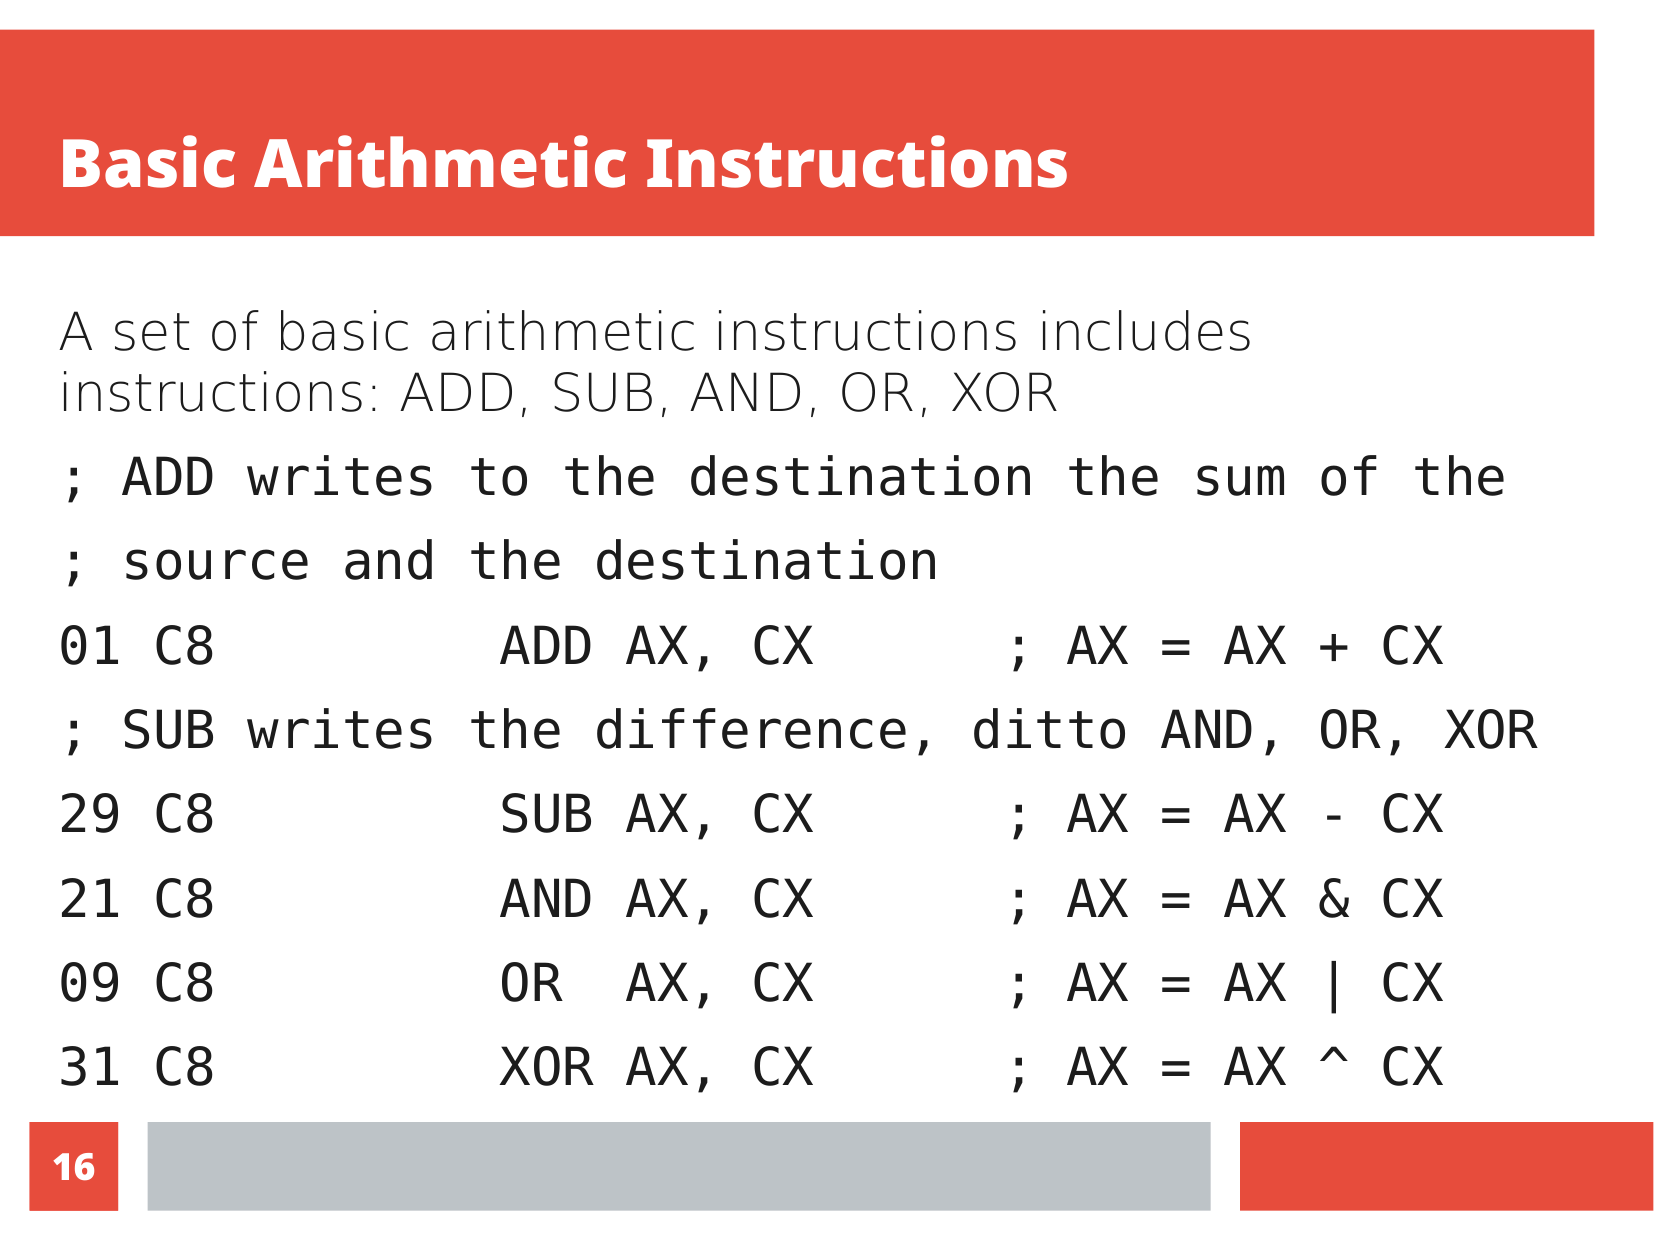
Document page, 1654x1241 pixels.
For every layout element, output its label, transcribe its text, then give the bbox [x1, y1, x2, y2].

title Basic Arithmetic Instructions [59, 59, 1595, 207]
list A set of basic arithmetic instructions includes instructions: ADD, SUB, AND, OR, XOR ; ADD writes to the destination the sum of the ; source and the destination 01 C8 ADD AX, CX ; AX = AX + CX ; SUB writes the difference, ditto AND, OR, XOR 29 C8 SUB AX, CX ; AX = AX - CX 21 C8 AND AX, CX ; AX = AX & CX 09 C8 OR AX, CX ; AX = AX | CX 31 C8 XOR AX, CX ; AX = AX ^ CX [59, 301, 1565, 1158]
